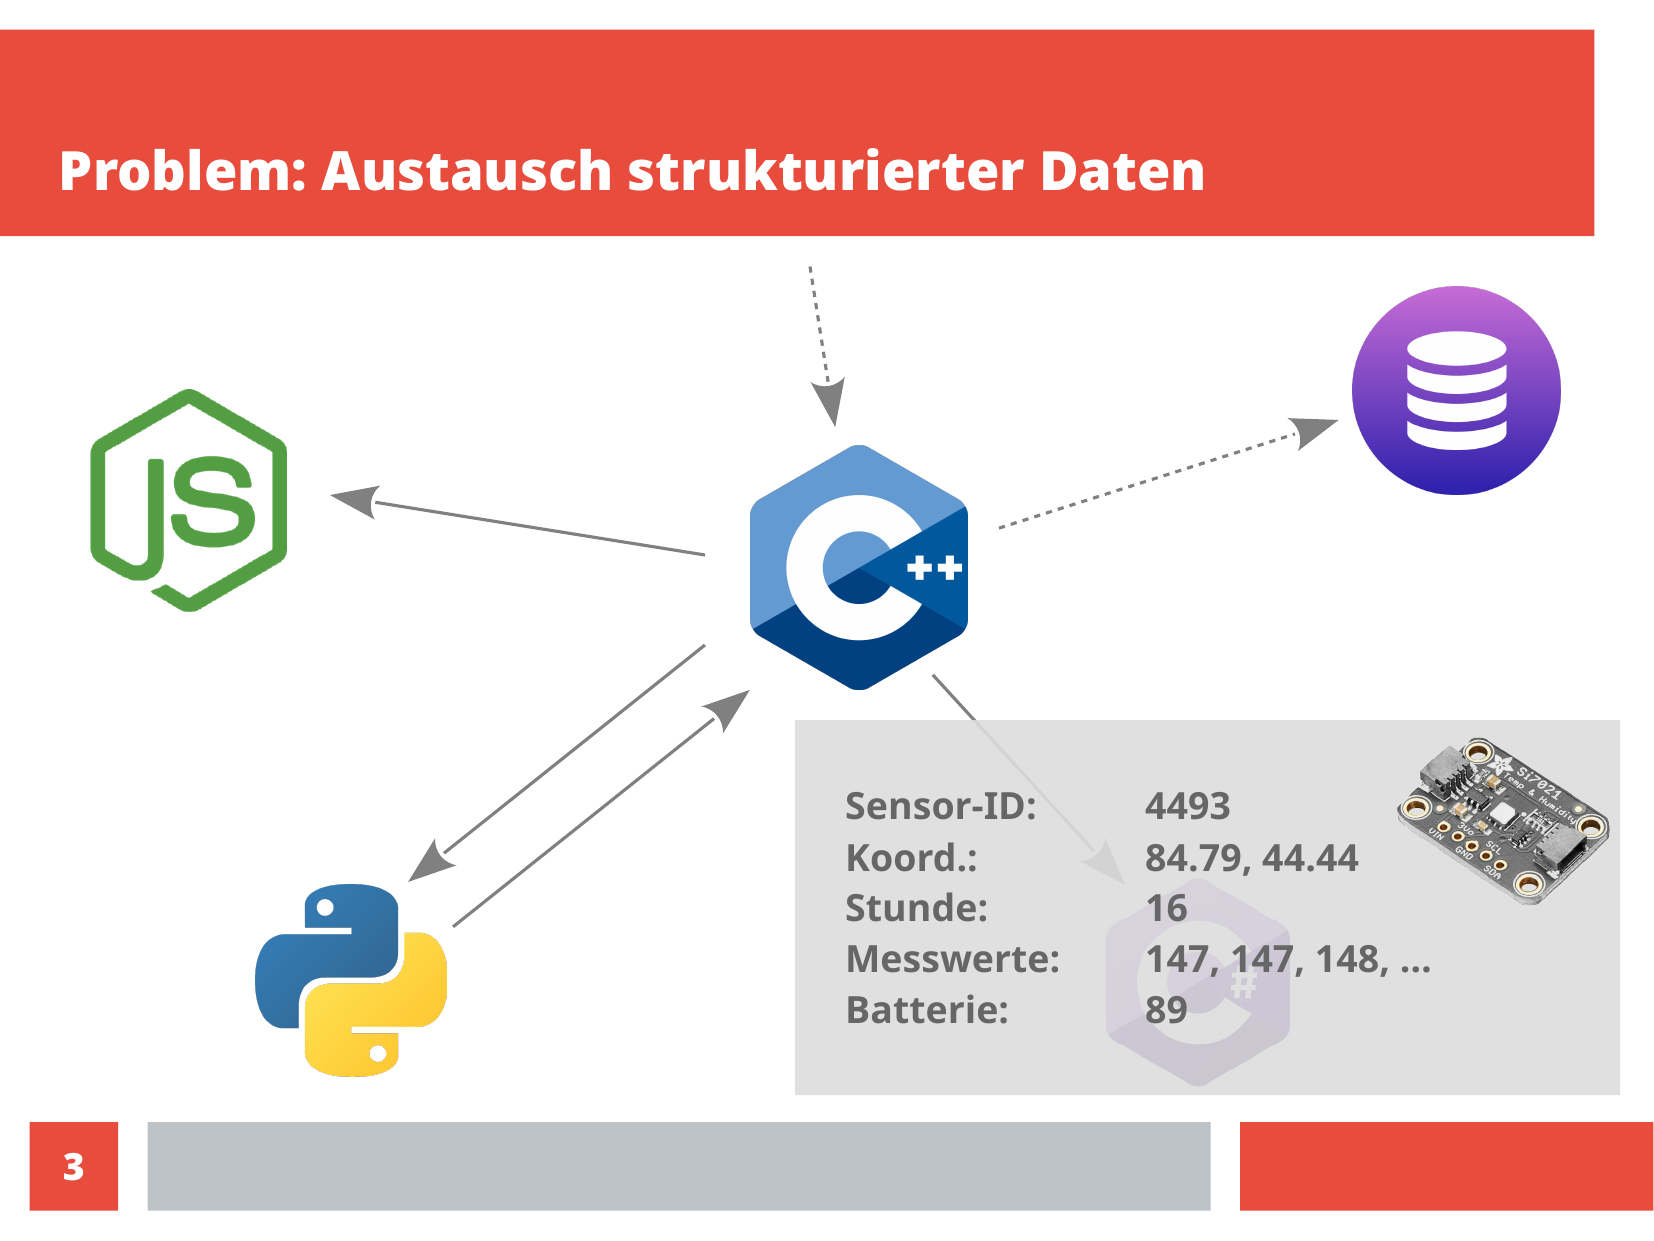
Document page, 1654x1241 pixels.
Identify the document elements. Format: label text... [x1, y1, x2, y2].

picture [1352, 286, 1561, 496]
title Problem: Austausch strukturierter Daten [59, 59, 1595, 207]
picture [750, 445, 968, 691]
picture [255, 884, 447, 1077]
text_box Sensor-ID: 4493 Koord.: 84.79, 44.44 Stunde: 16 Messwerte: 147, 147, 148, … Batterie: 89 [795, 720, 1621, 1096]
picture [1340, 659, 1654, 985]
picture [90, 389, 287, 612]
